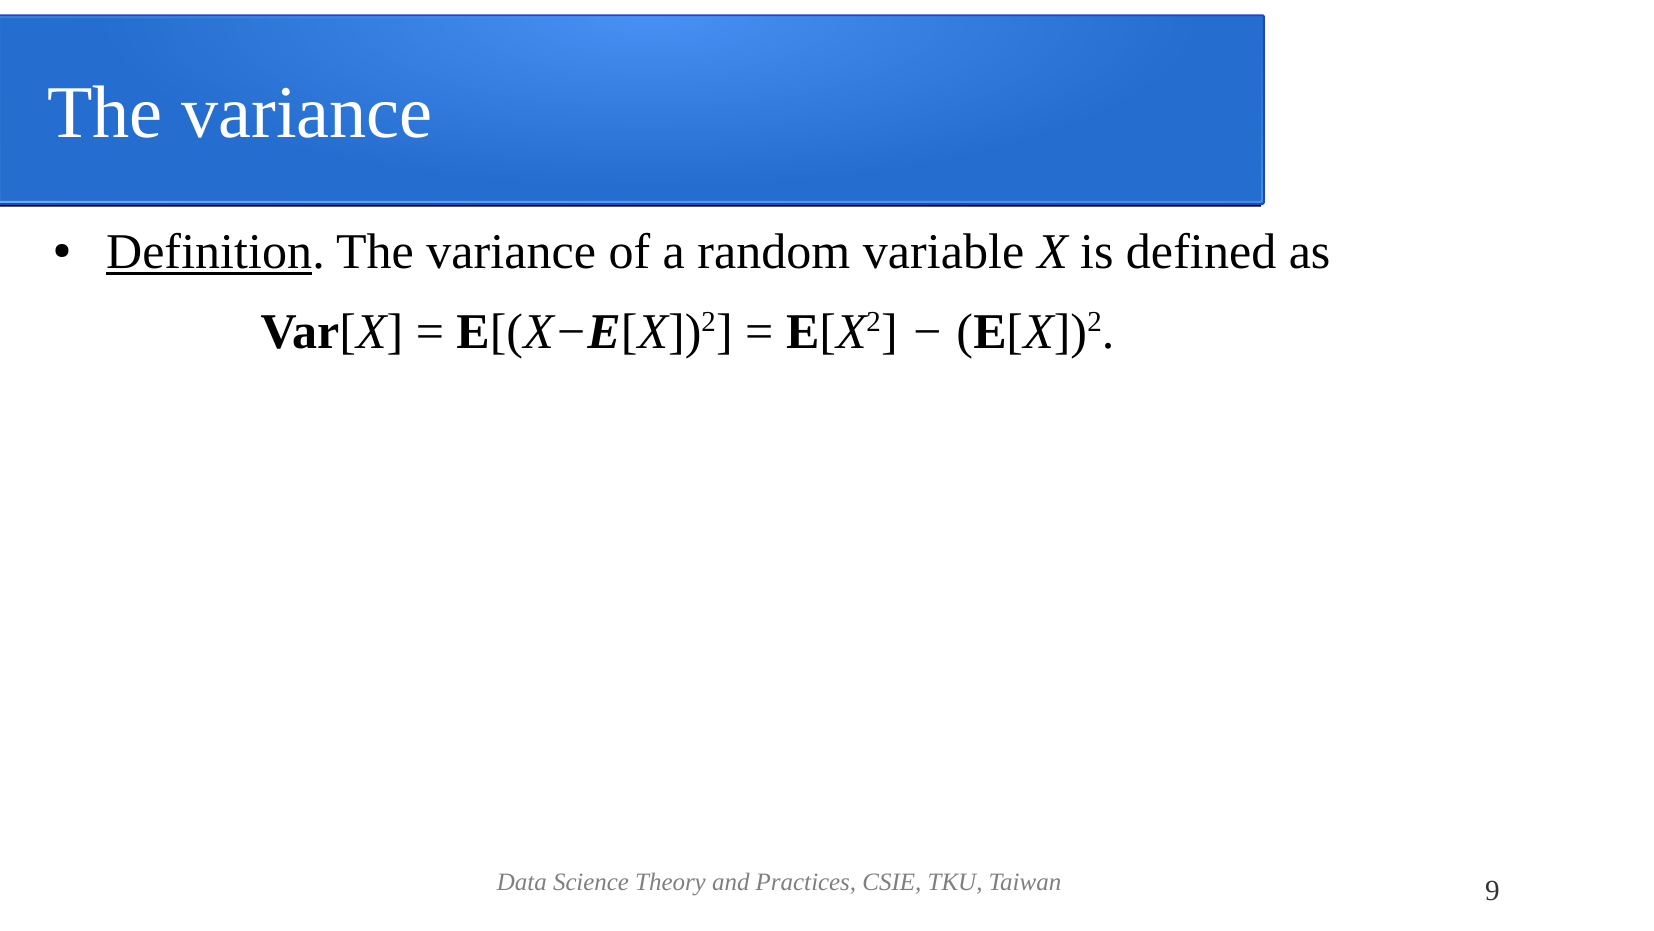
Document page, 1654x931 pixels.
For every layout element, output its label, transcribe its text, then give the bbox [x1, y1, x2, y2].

list Definition. The variance of a random variable X is defined as Var[X] = E[(X−E[X])2] = E[X2] − (E[X])2. [35, 224, 1524, 764]
title The variance [47, 35, 1199, 189]
